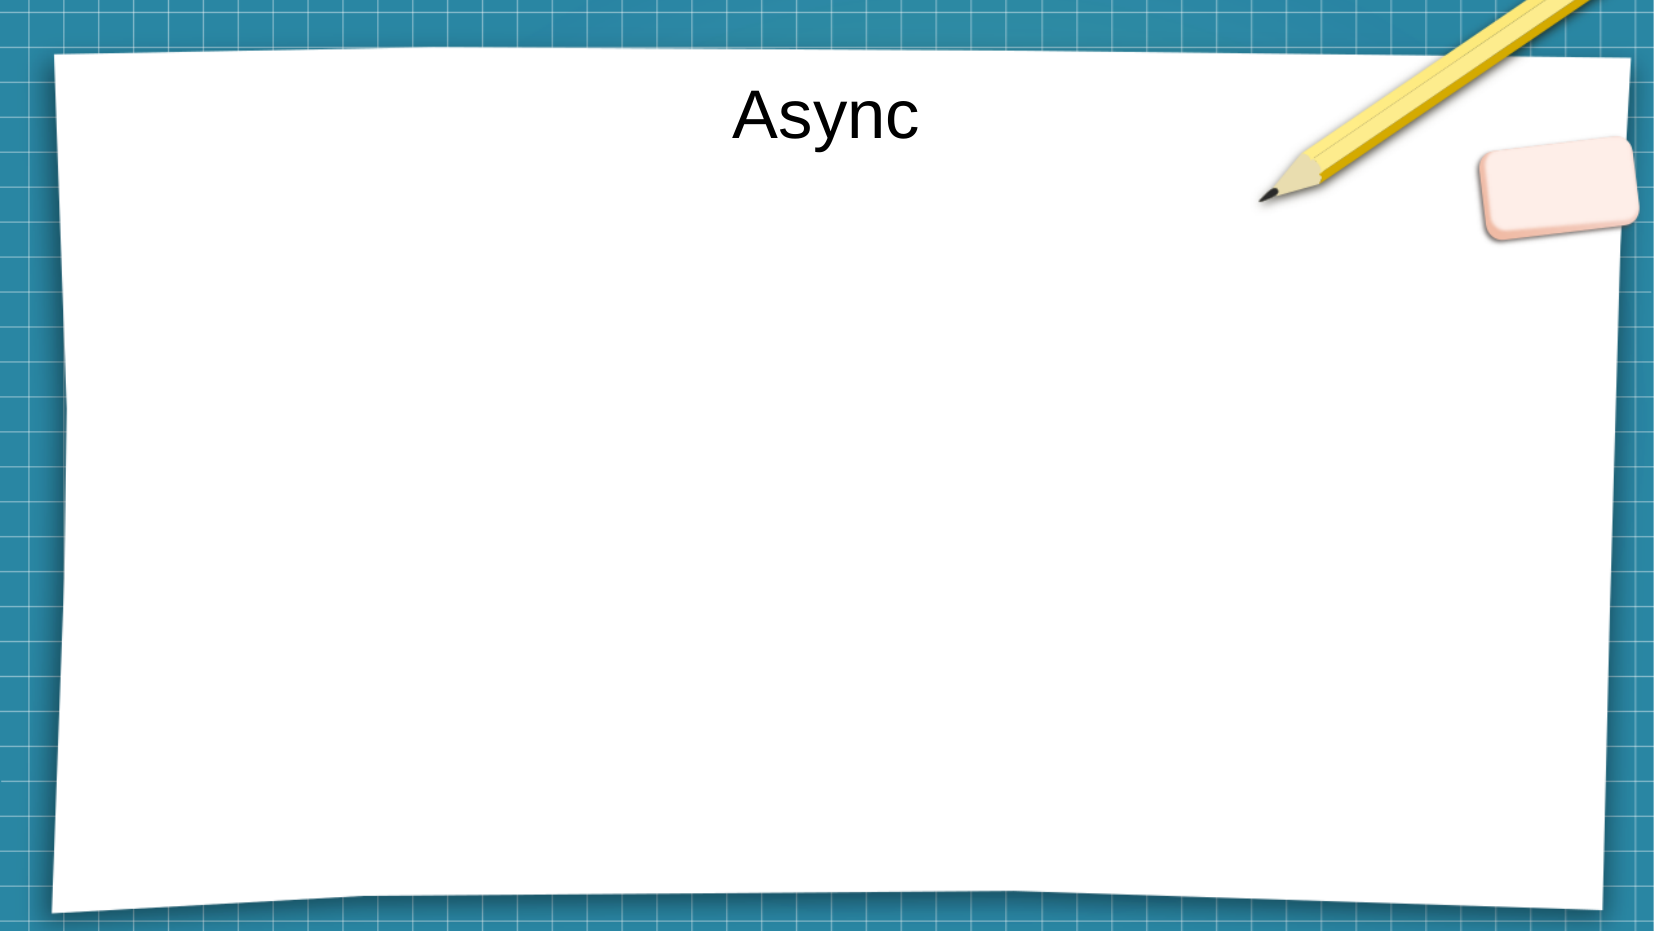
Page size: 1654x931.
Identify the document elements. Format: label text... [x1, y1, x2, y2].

picture [0, 0, 1654, 931]
title Async [82, 37, 1571, 193]
